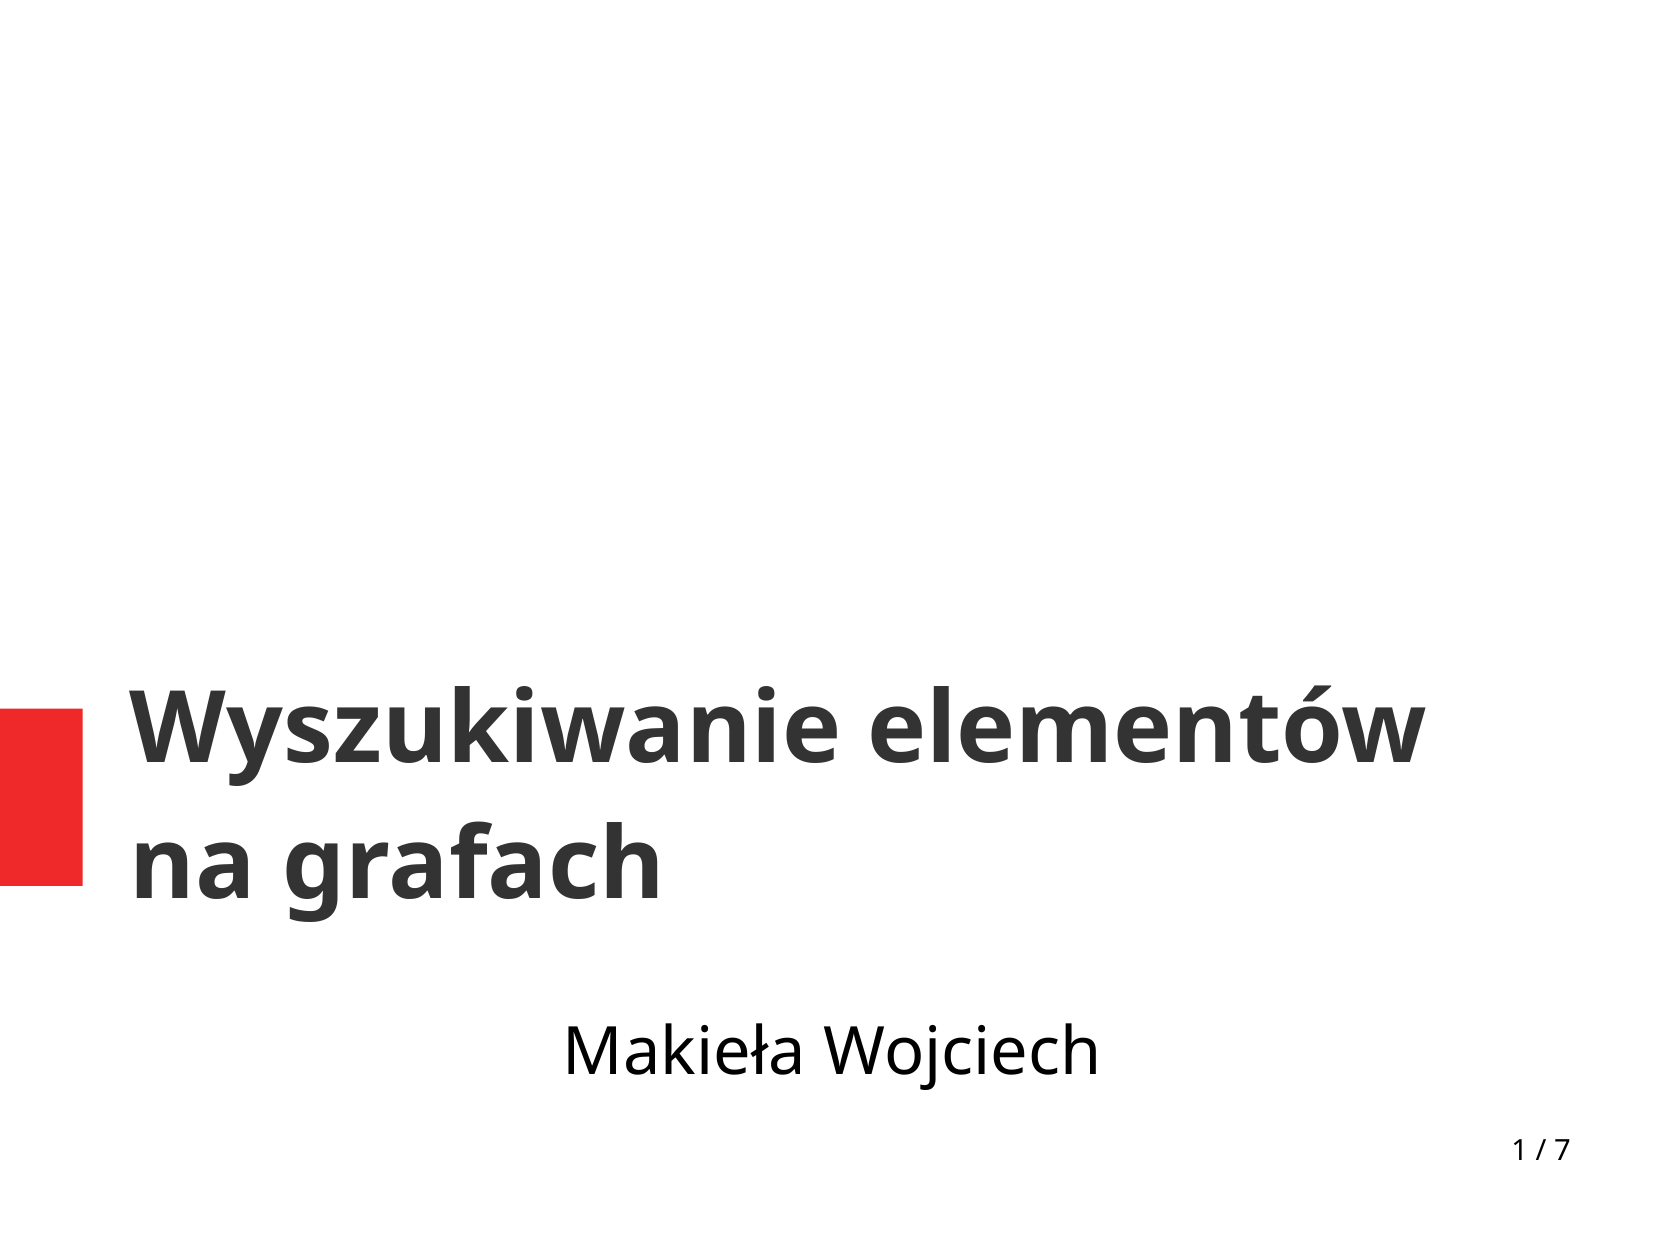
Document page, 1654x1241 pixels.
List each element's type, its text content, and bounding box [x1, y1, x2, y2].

subtitle Makieła Wojciech [129, 968, 1536, 1130]
title Wyszukiwanie elementów na grafach [129, 655, 1536, 928]
